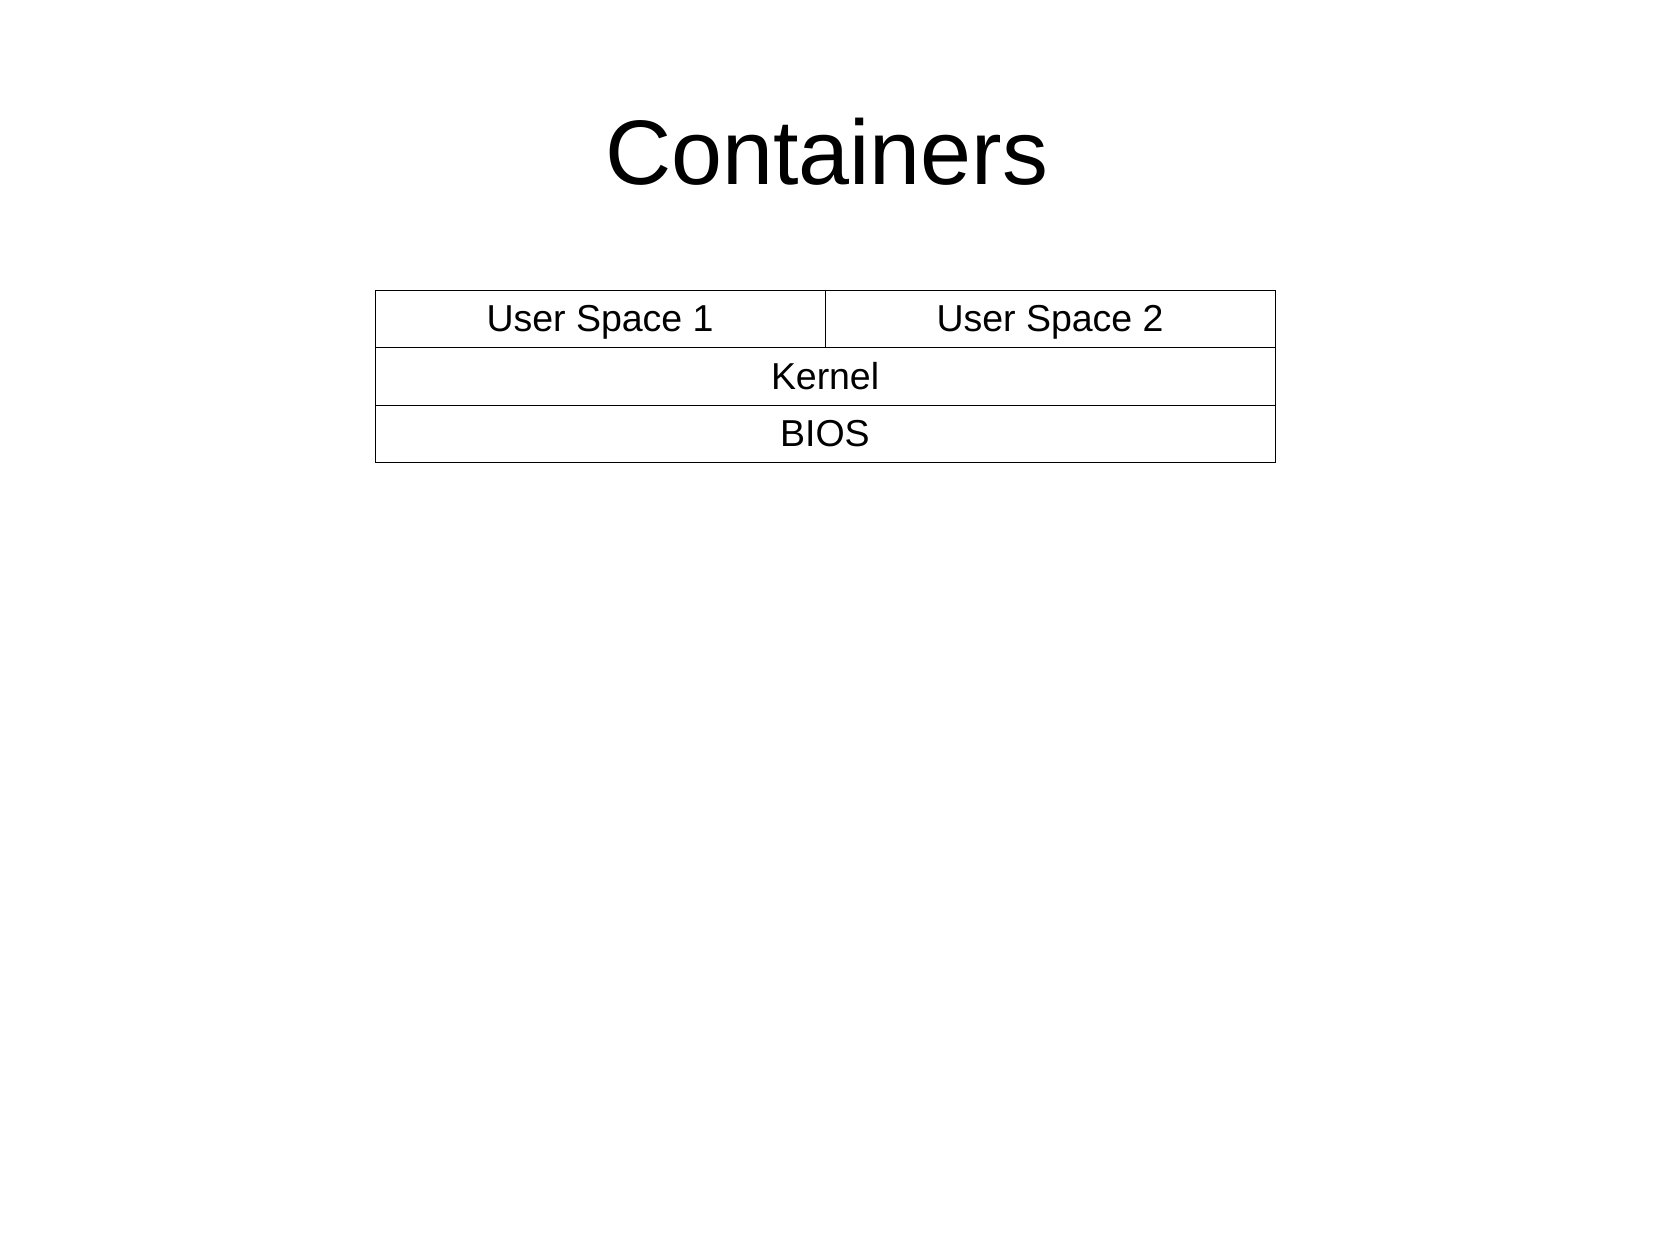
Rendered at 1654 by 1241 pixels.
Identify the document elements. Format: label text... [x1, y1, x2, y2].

title Containers [82, 49, 1571, 257]
table_header User Space 1 [376, 291, 825, 347]
table_header User Space 2 [826, 291, 1275, 347]
table_cell Kernel [376, 348, 1275, 405]
table_cell BIOS [376, 406, 1275, 462]
